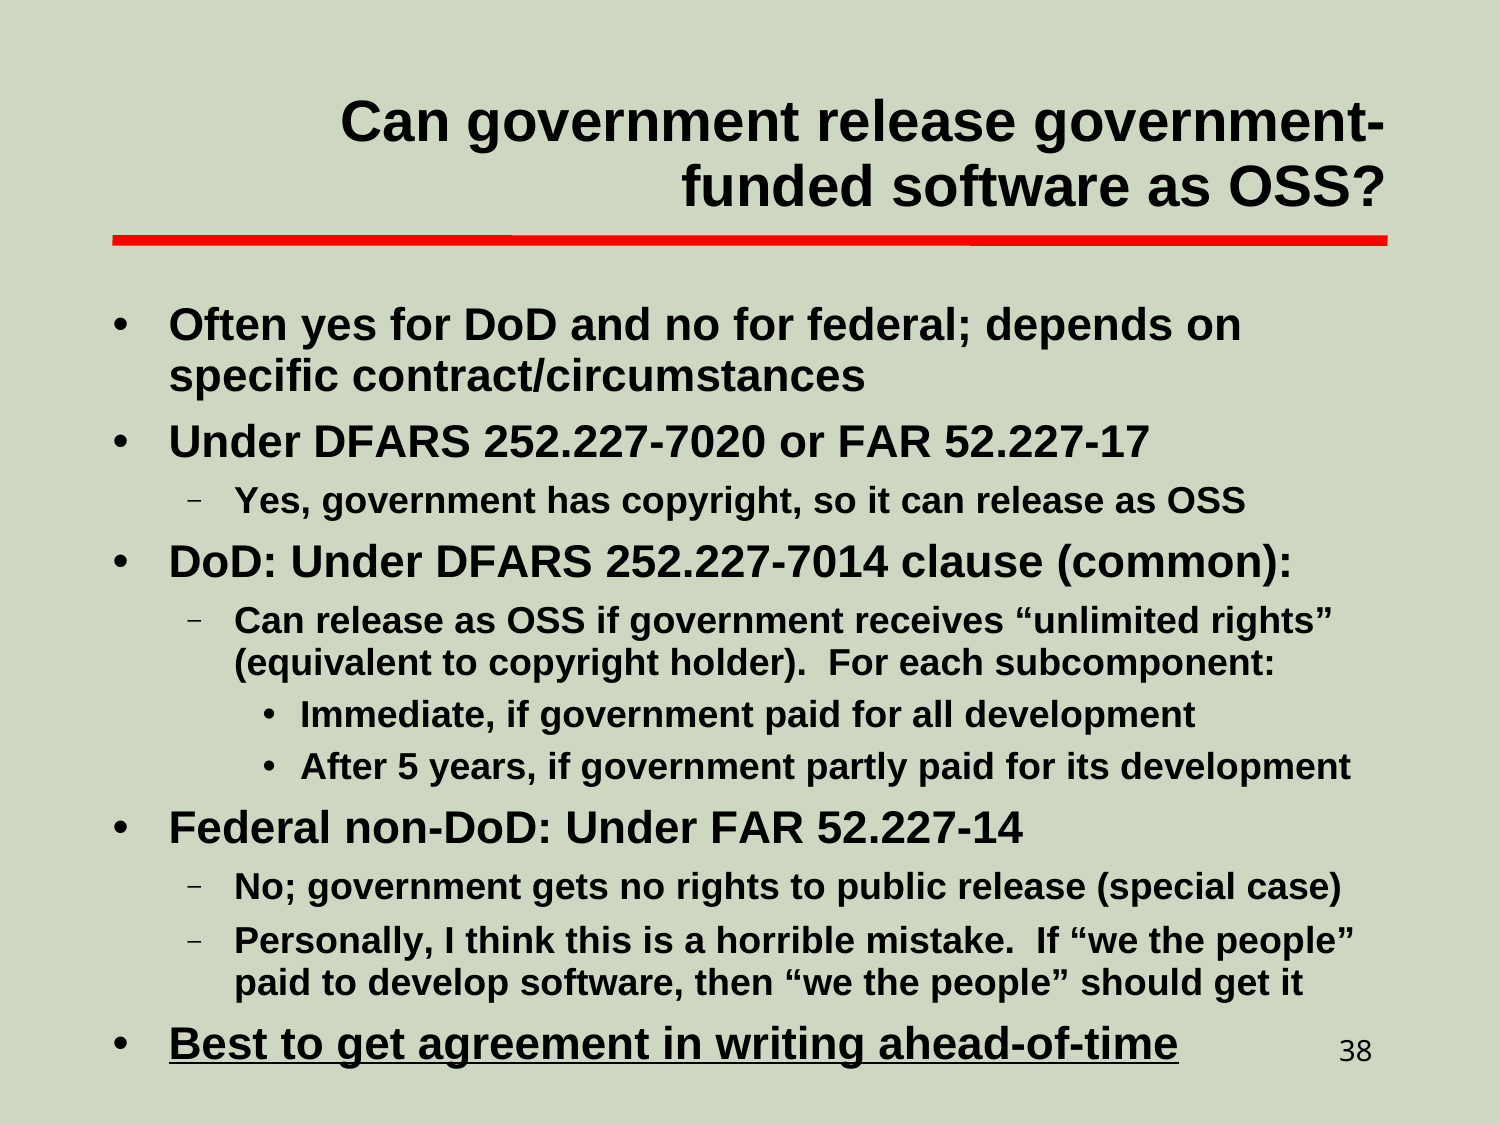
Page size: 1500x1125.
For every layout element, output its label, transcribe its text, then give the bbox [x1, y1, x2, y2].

list Often yes for DoD and no for federal; depends on specific contract/circumstances Under DFARS 252.227-7020 or FAR 52.227-17 Yes, government has copyright, so it can release as OSS DoD: Under DFARS 252.227-7014 clause (common): Can release as OSS if government receives “unlimited rights” (equivalent to copyright holder). For each subcomponent: Immediate, if government paid for all development After 5 years, if government partly paid for its development Federal non-DoD: Under FAR 52.227-14 No; government gets no rights to public release (special case) Personally, I think this is a horrible mistake. If “we the people” paid to develop software, then “we the people” should get it Best to get agreement in writing ahead-of-time [112, 299, 1388, 1098]
title Can government release government-funded software as OSS? [337, 85, 1388, 224]
